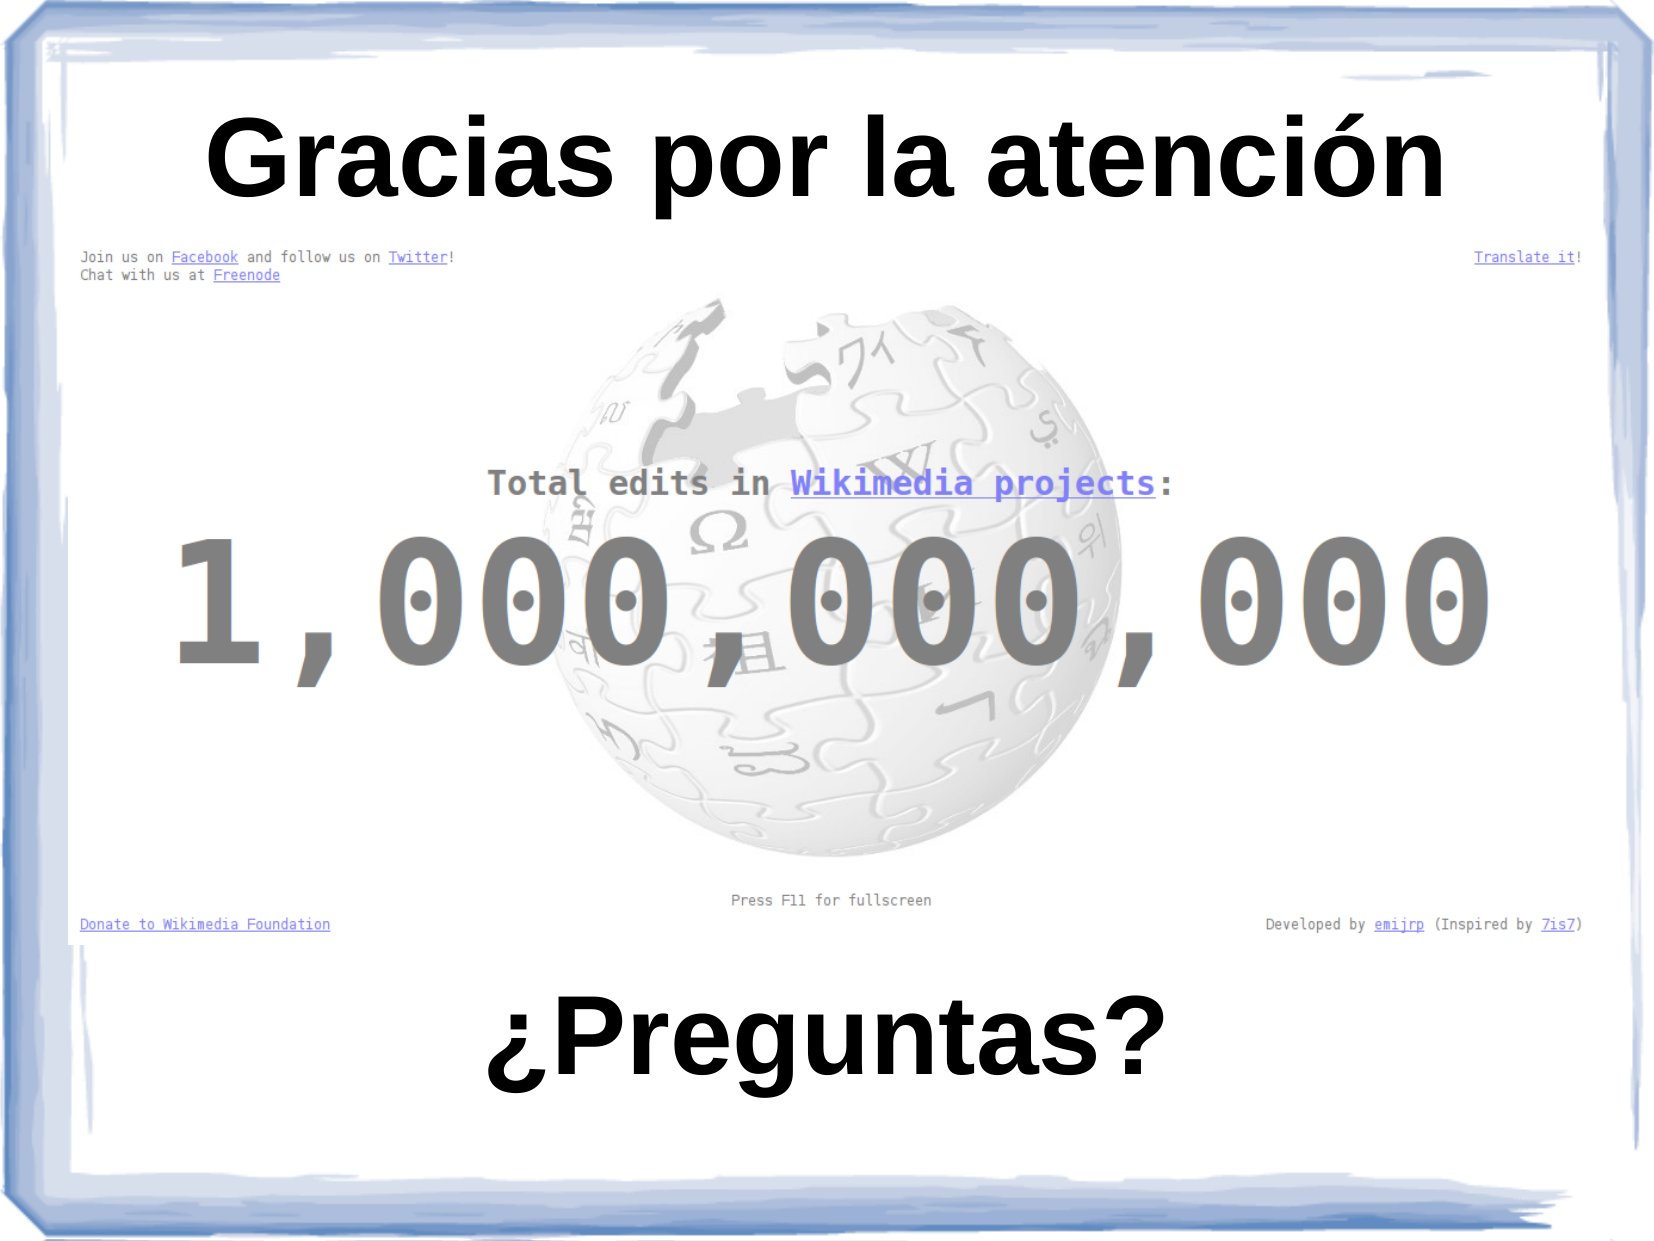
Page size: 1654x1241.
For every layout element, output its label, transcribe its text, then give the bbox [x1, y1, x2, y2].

subtitle Gracias por la atención ¿Preguntas? [82, 49, 1571, 1144]
picture [0, 0, 1654, 1241]
